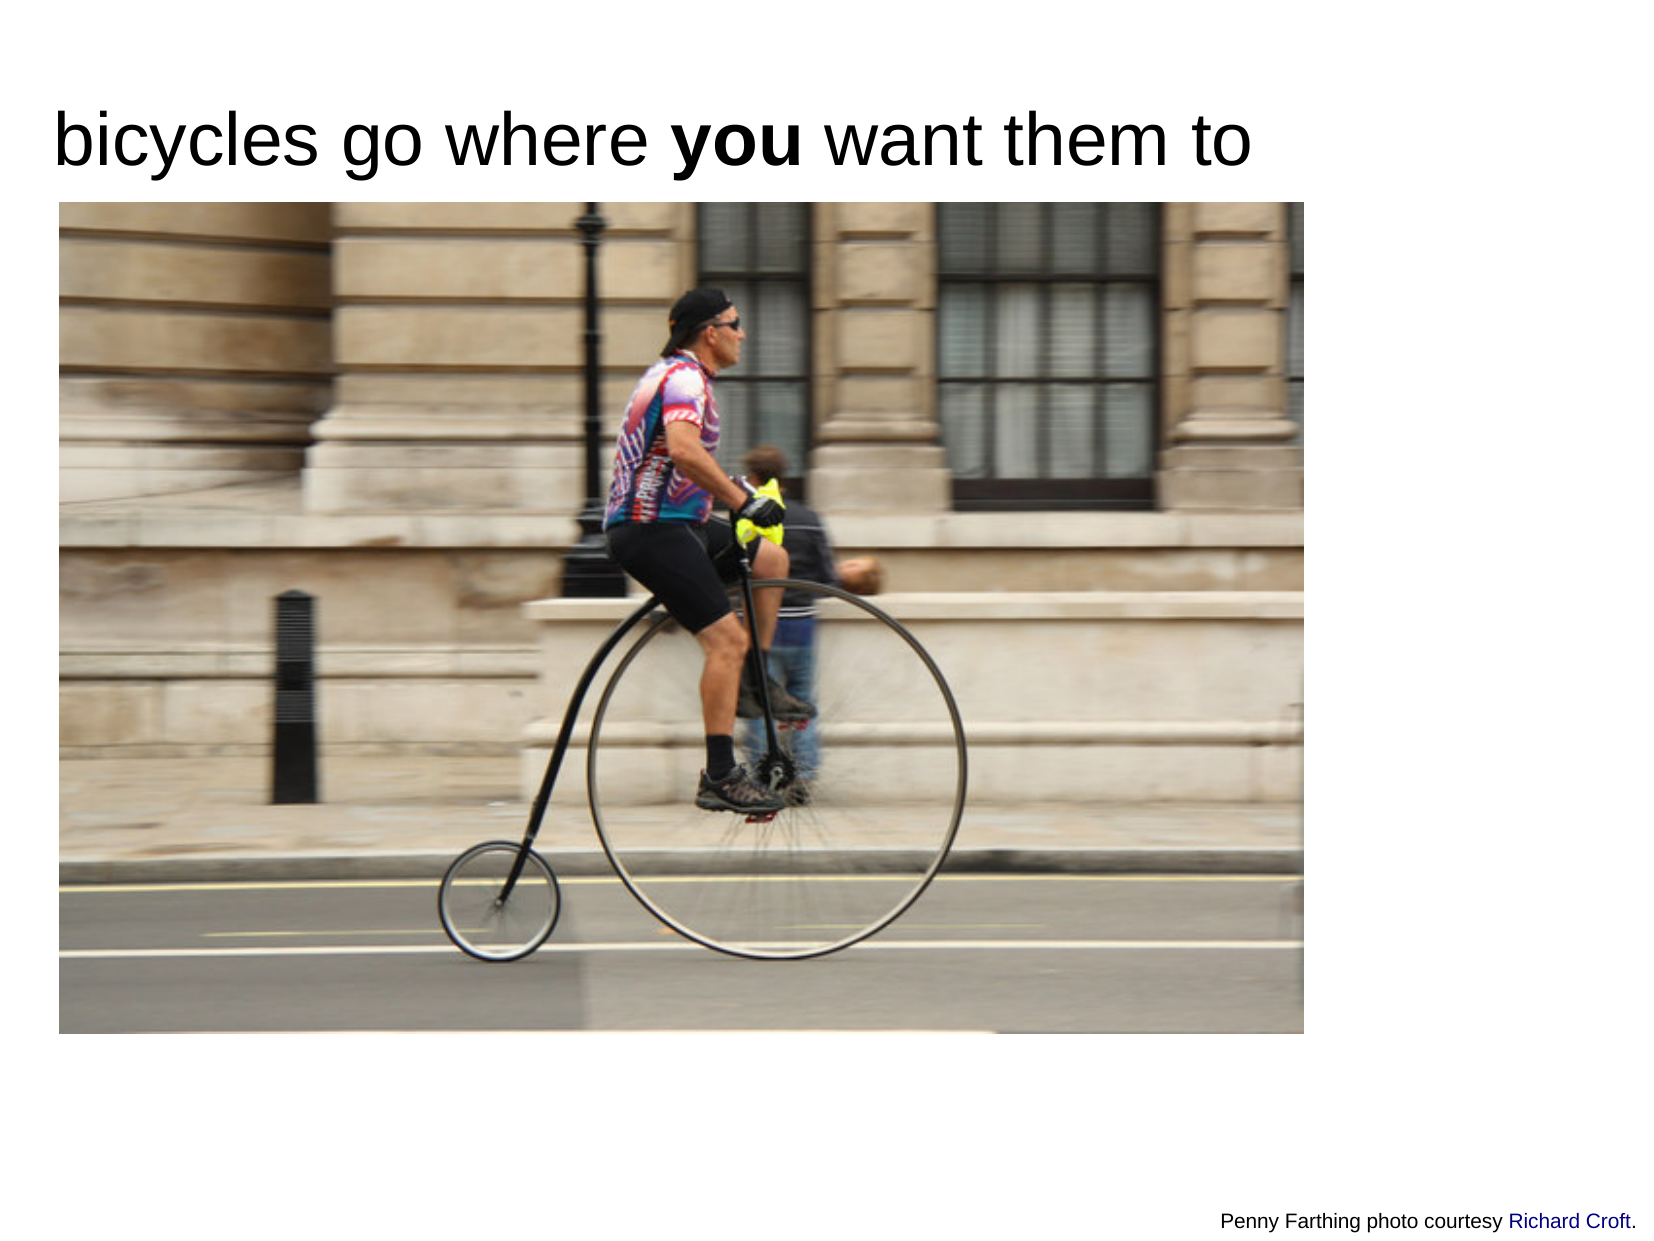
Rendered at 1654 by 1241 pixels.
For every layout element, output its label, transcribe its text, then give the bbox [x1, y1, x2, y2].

picture [59, 244, 1304, 1034]
text_box Penny Farthing photo courtesy Richard Croft. [1205, 1202, 1654, 1241]
title bicycles go where you want them to [53, 36, 1601, 244]
